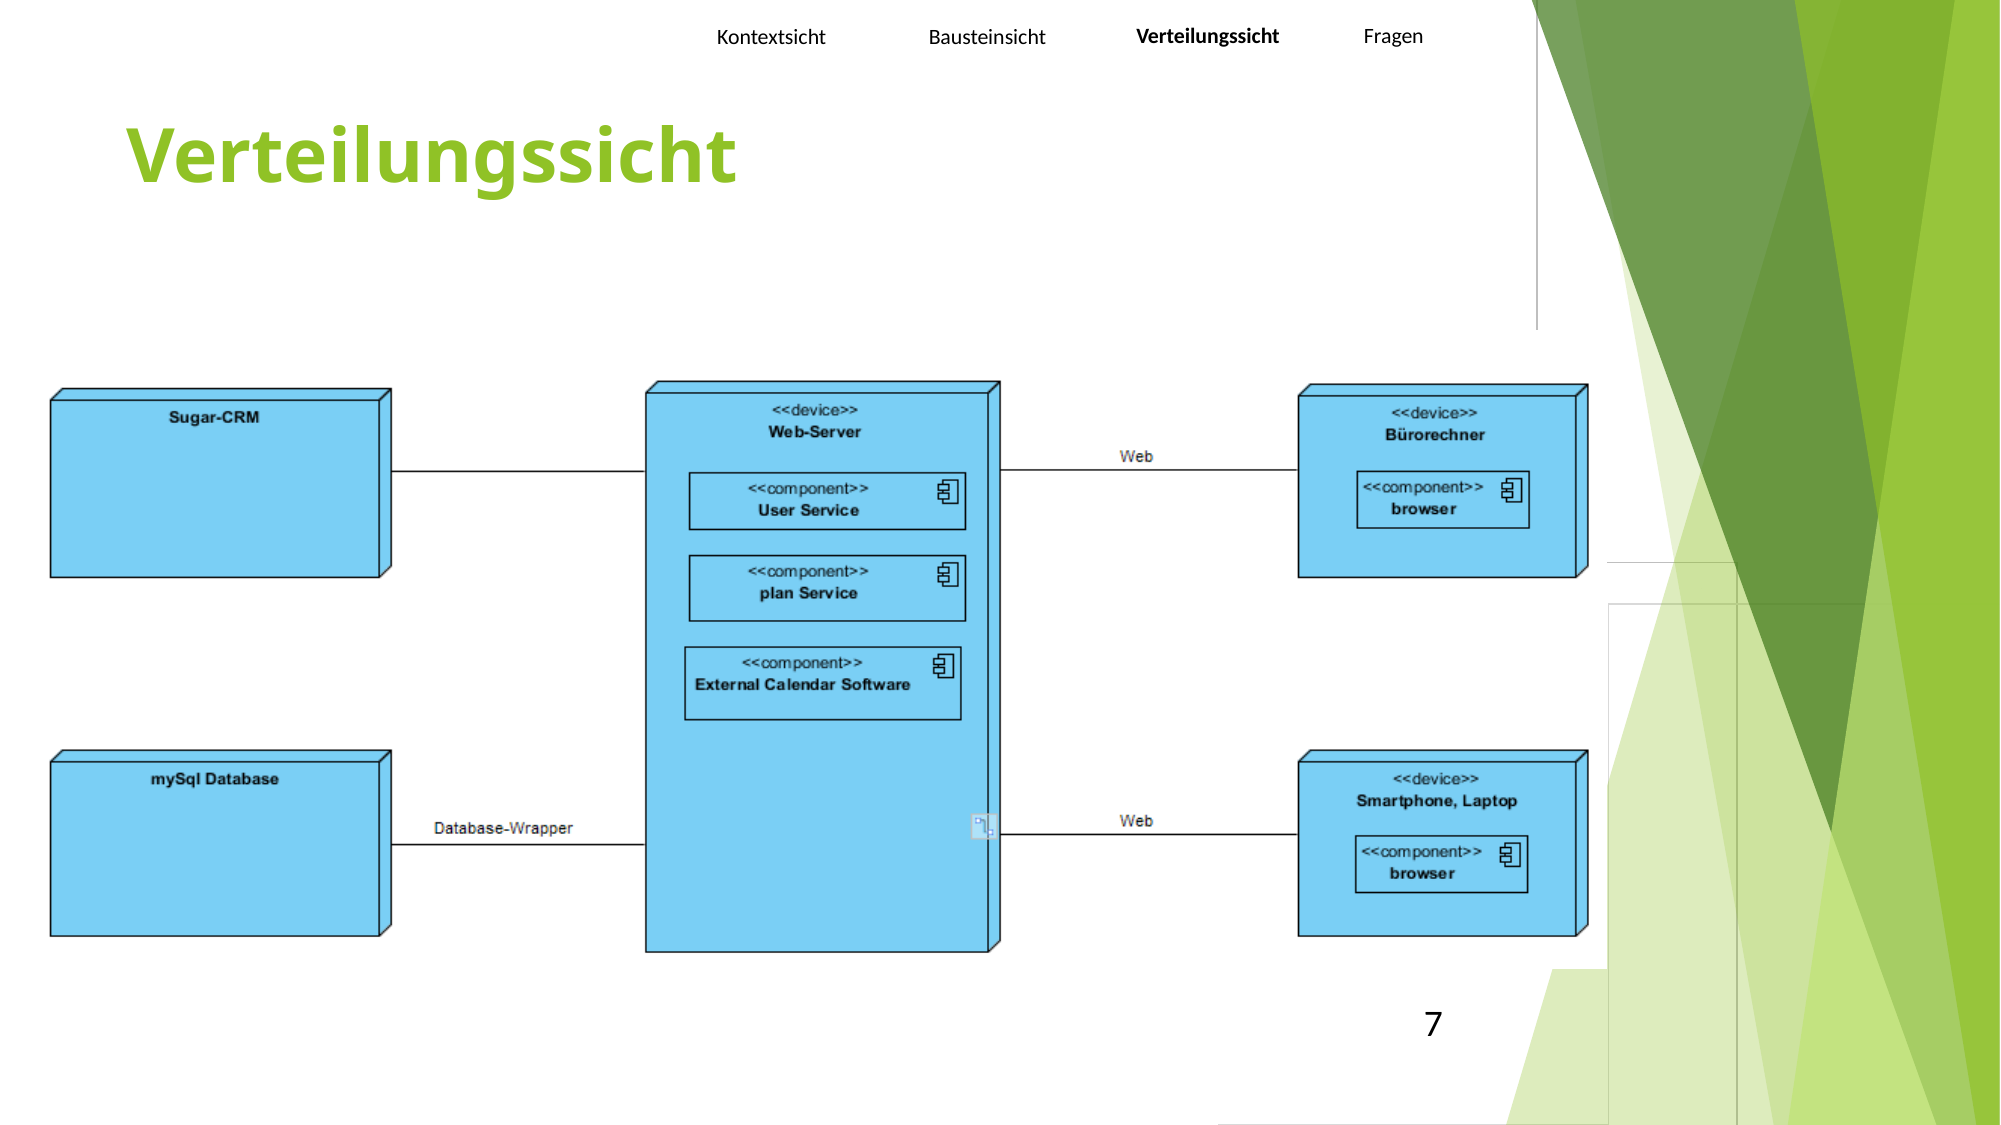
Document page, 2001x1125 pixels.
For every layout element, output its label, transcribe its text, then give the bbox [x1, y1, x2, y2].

text_box Bausteinsicht [914, 14, 1121, 56]
text_box Kontextsicht [702, 15, 931, 57]
title Verteilungssicht [111, 99, 1522, 317]
picture [35, 330, 1607, 969]
slide_number <Nummer> [1409, 991, 1522, 1051]
text_box Verteilungssicht [1121, 14, 1349, 56]
text_box Fragen [1349, 14, 1577, 56]
